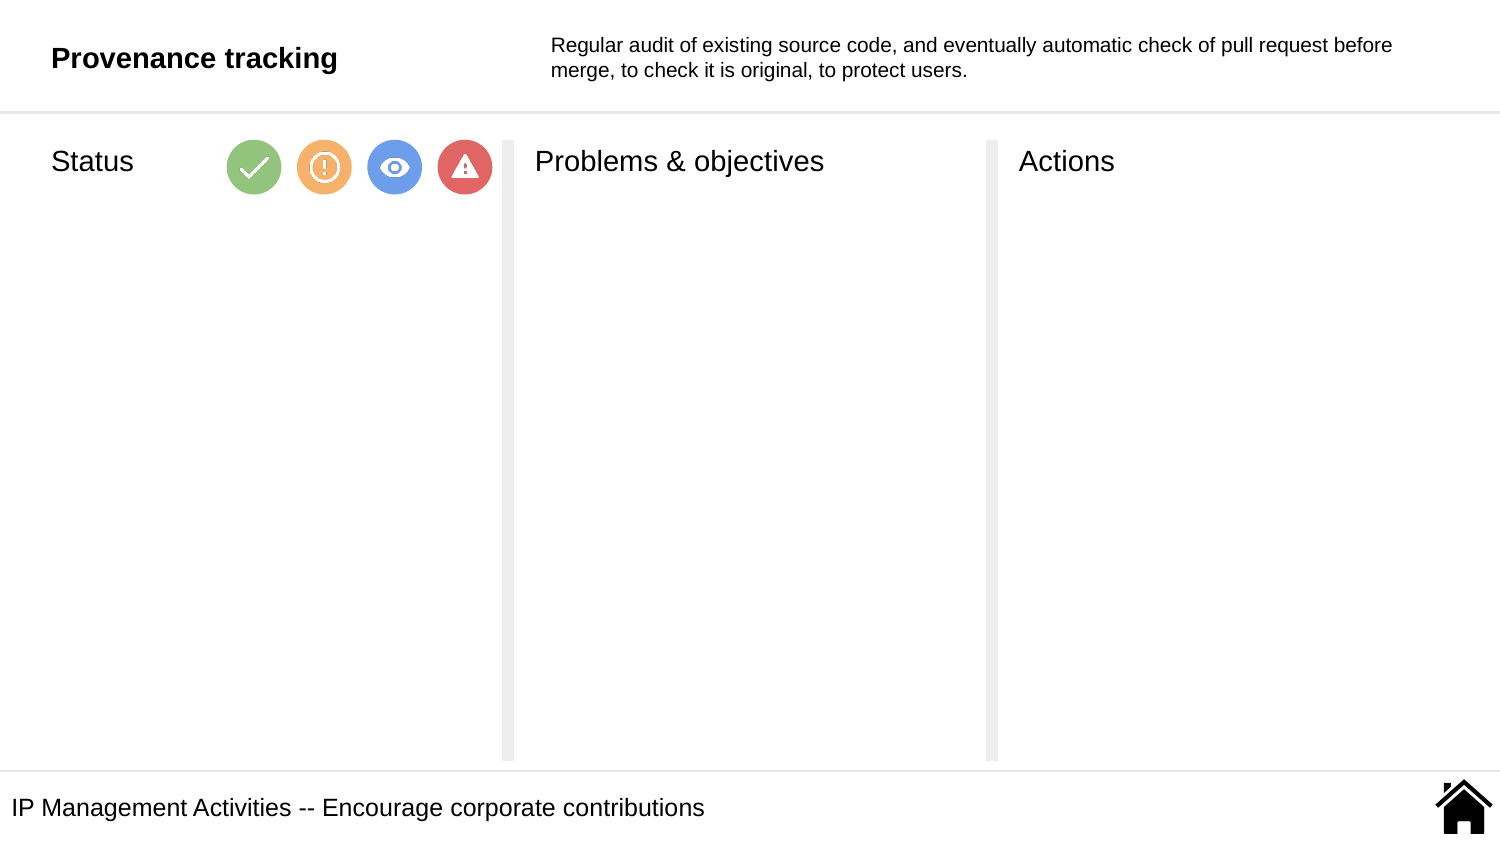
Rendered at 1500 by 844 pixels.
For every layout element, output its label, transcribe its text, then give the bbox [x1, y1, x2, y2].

list IP Management Activities -- Encourage corporate contributions [0, 769, 1430, 844]
picture [449, 149, 481, 182]
list Regular audit of existing source code, and eventually automatic check of pull request before merge, to check it is original, to protect users. [539, 15, 1461, 98]
list Actions [1007, 131, 1461, 770]
text_box [296, 139, 352, 195]
list Status [39, 131, 493, 769]
picture [233, 146, 275, 188]
title Provenance tracking [39, 15, 524, 98]
picture [378, 152, 411, 184]
text_box [236, 188, 272, 195]
text_box [367, 139, 423, 195]
text_box [236, 139, 272, 146]
list Problems & objectives [523, 131, 977, 769]
picture [1435, 779, 1493, 834]
text_box [275, 149, 282, 185]
text_box [437, 139, 493, 195]
text_box [226, 149, 233, 185]
picture [306, 148, 343, 186]
